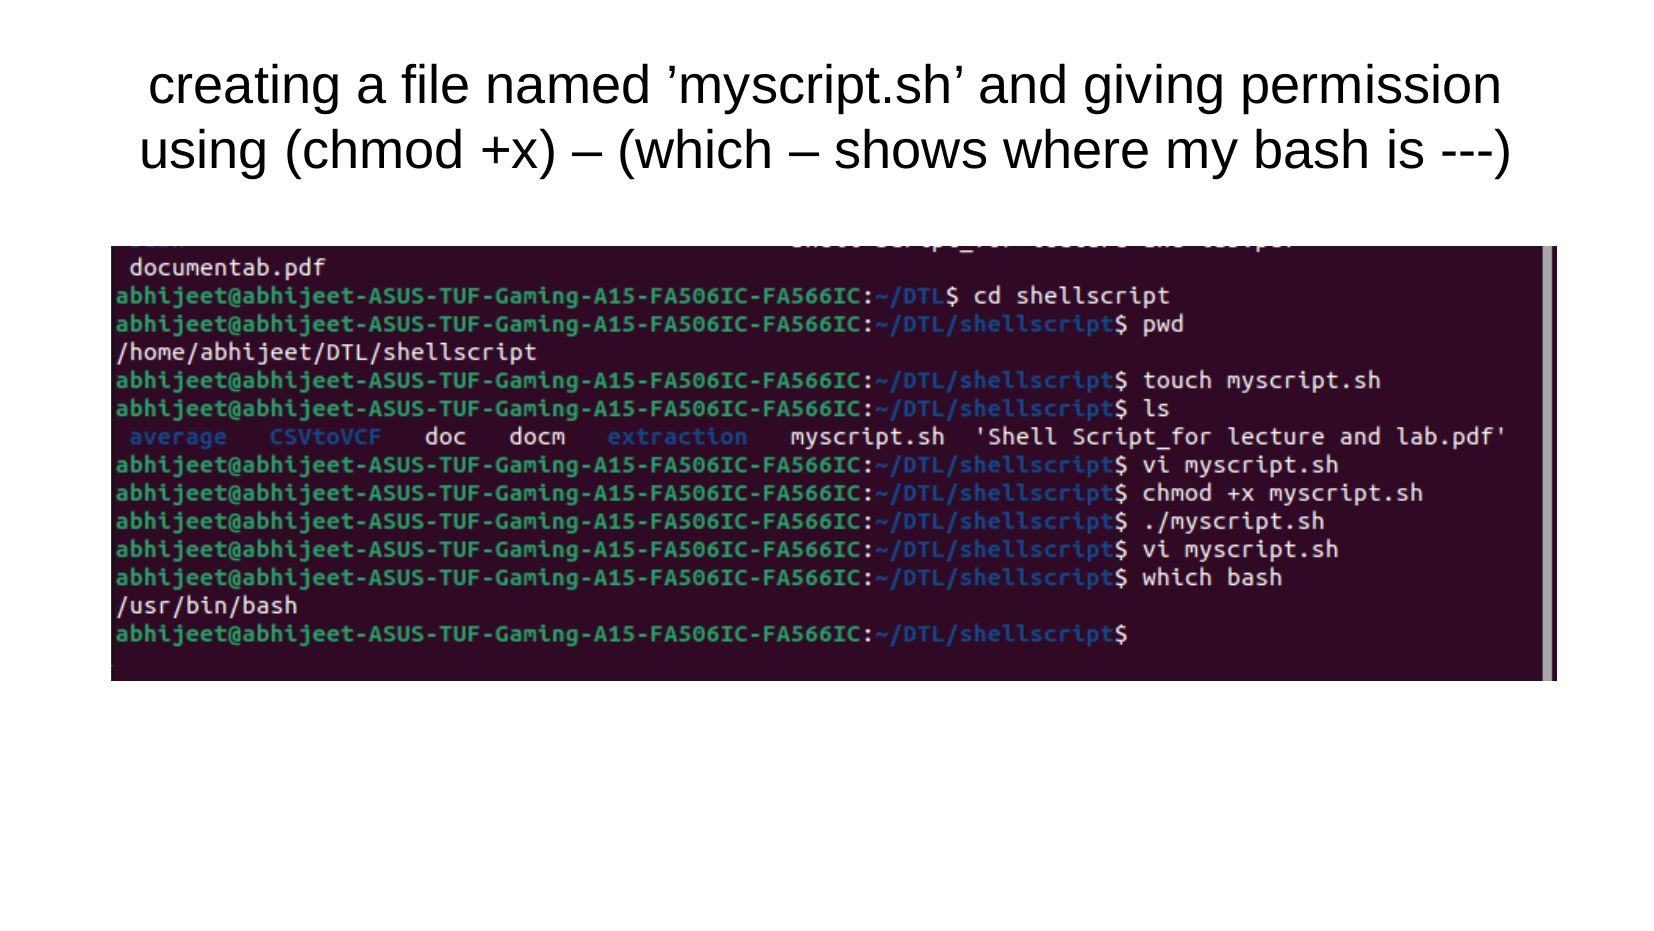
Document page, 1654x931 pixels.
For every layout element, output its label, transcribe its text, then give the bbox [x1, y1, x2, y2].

title creating a file named ’myscript.sh’ and giving permission using (chmod +x) – (which – shows where my bash is ---) [82, 36, 1571, 193]
picture [111, 246, 1557, 681]
